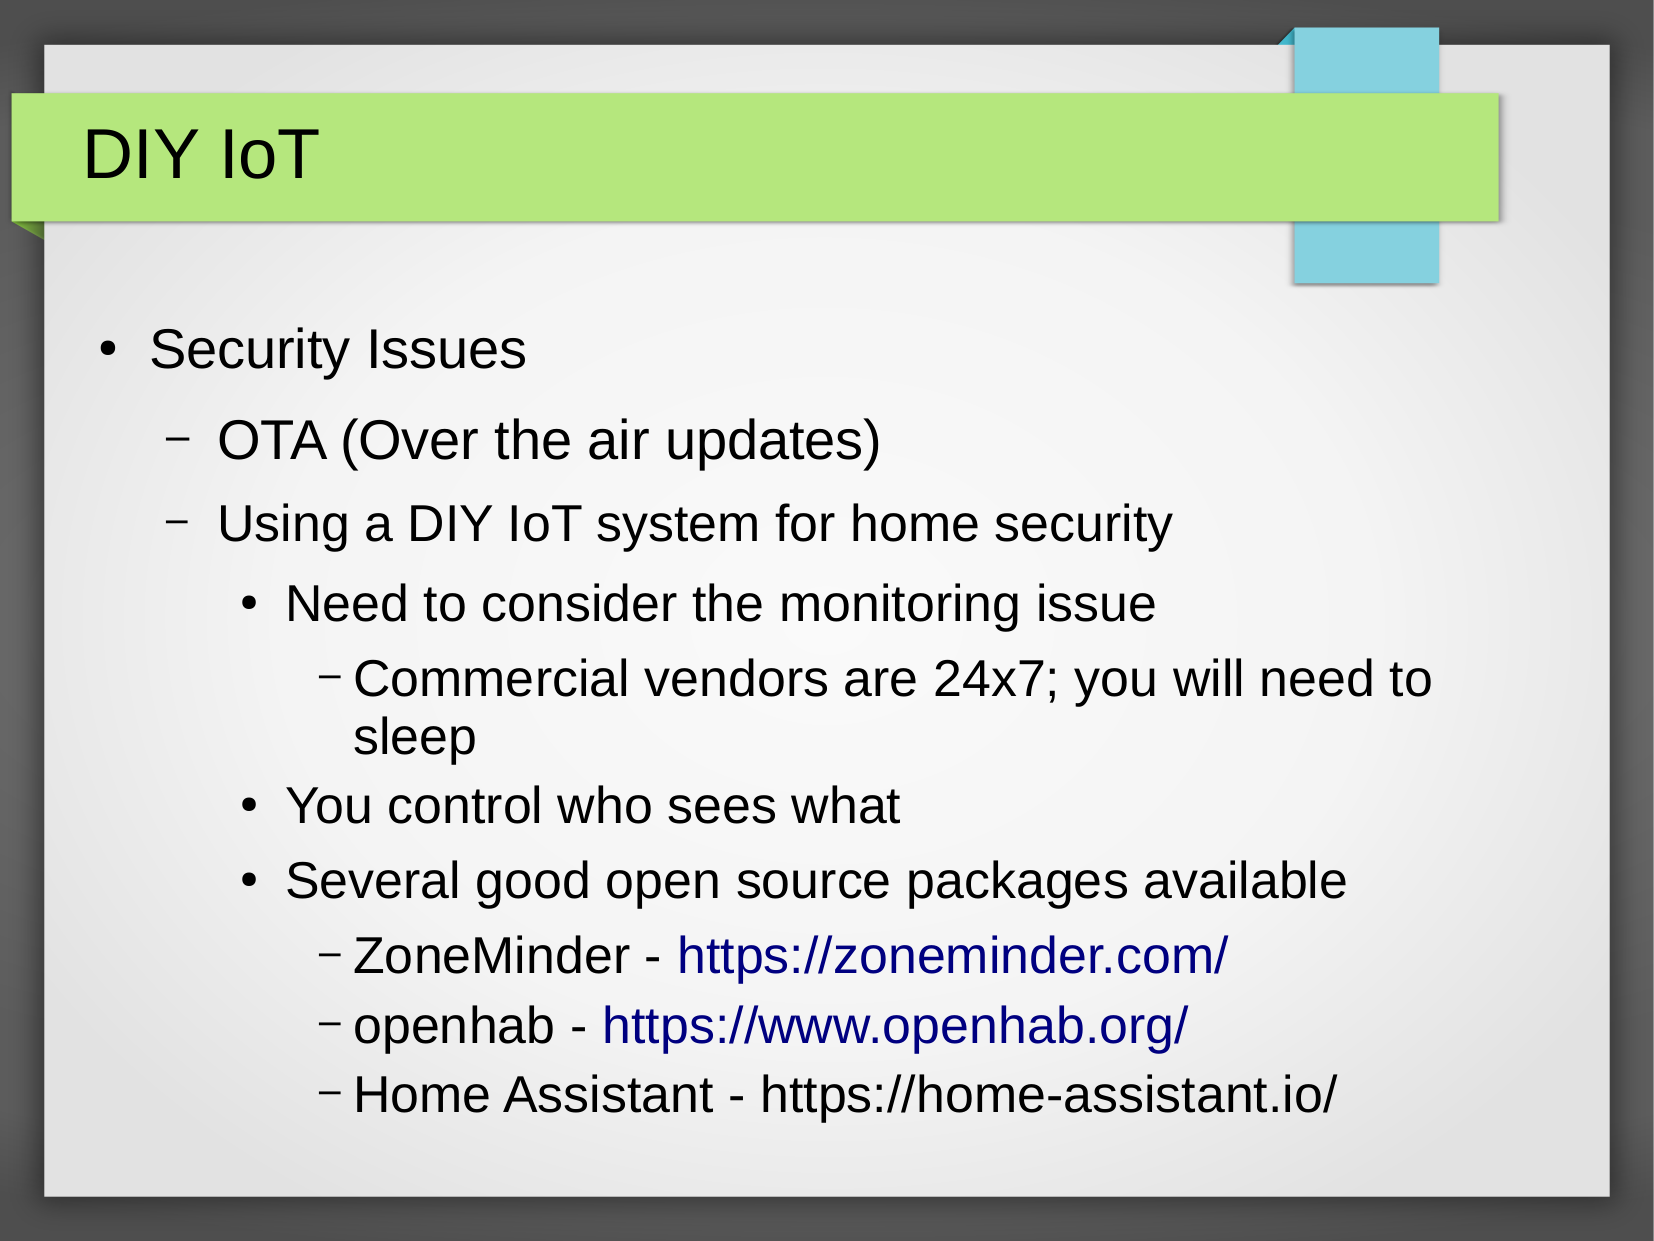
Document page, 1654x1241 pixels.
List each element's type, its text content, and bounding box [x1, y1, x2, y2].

list Security Issues OTA (Over the air updates) Using a DIY IoT system for home security Need to consider the monitoring issue Commercial vendors are 24x7; you will need to sleep You control who sees what Several good open source packages available ZoneMinder - https://zoneminder.com/ openhab - https://www.openhab.org/ Home Assistant - https://home-assistant.io/ [81, 318, 1570, 1126]
picture [0, 0, 1654, 1241]
title DIY IoT [82, 94, 1264, 213]
